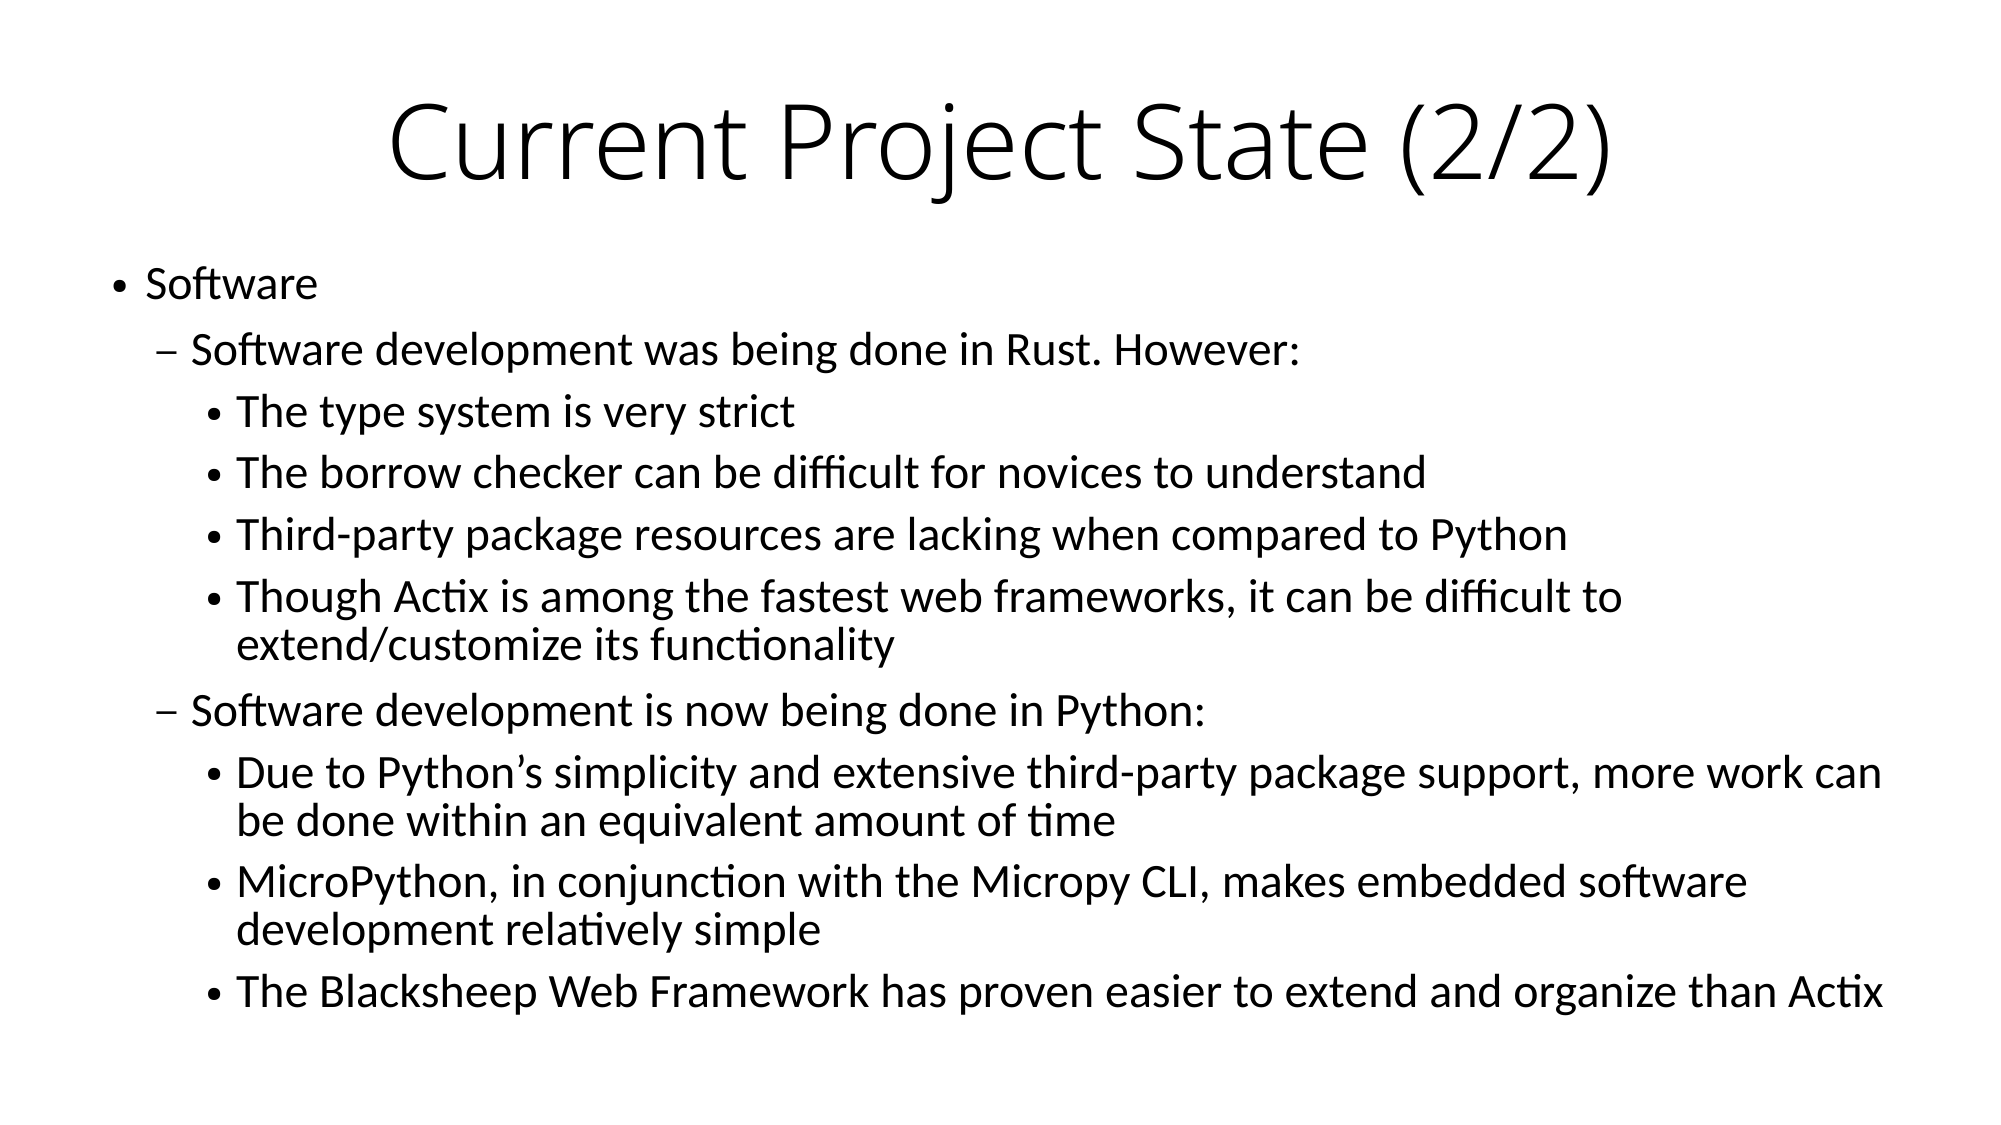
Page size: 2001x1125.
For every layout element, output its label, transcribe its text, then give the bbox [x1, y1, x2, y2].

list Software Software development was being done in Rust. However: The type system is very strict The borrow checker can be difficult for novices to understand Third-party package resources are lacking when compared to Python Though Actix is among the fastest web frameworks, it can be difficult to extend/customize its functionality Software development is now being done in Python: Due to Python’s simplicity and extensive third-party package support, more work can be done within an equivalent amount of time MicroPython, in conjunction with the Micropy CLI, makes embedded software development relatively simple The Blacksheep Web Framework has proven easier to extend and organize than Actix [100, 263, 1900, 1051]
title Current Project State (2/2) [99, 44, 1900, 233]
